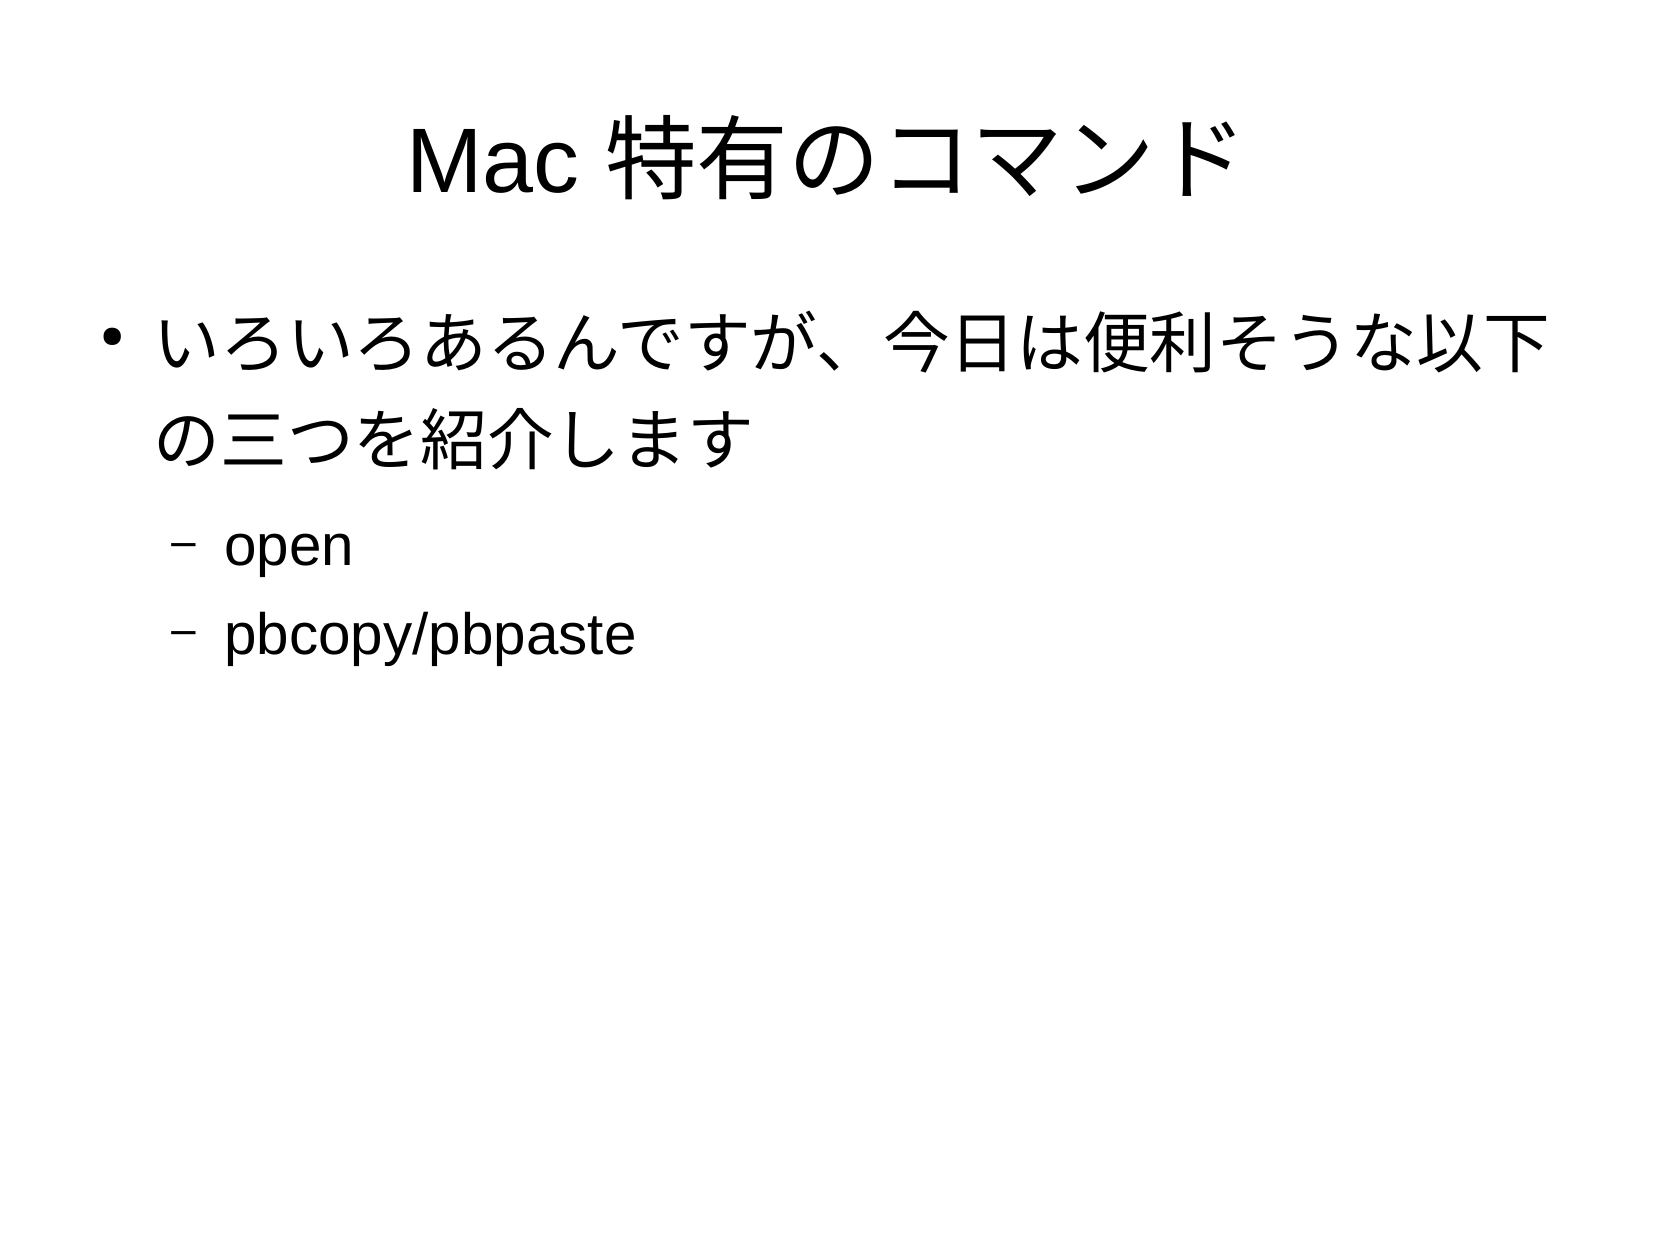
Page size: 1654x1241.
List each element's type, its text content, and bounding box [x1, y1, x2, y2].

title Mac 特有のコマンド [82, 49, 1571, 257]
list いろいろあるんですが、今日は便利そうな以下の三つを紹介します open pbcopy/pbpaste [82, 290, 1571, 1010]
